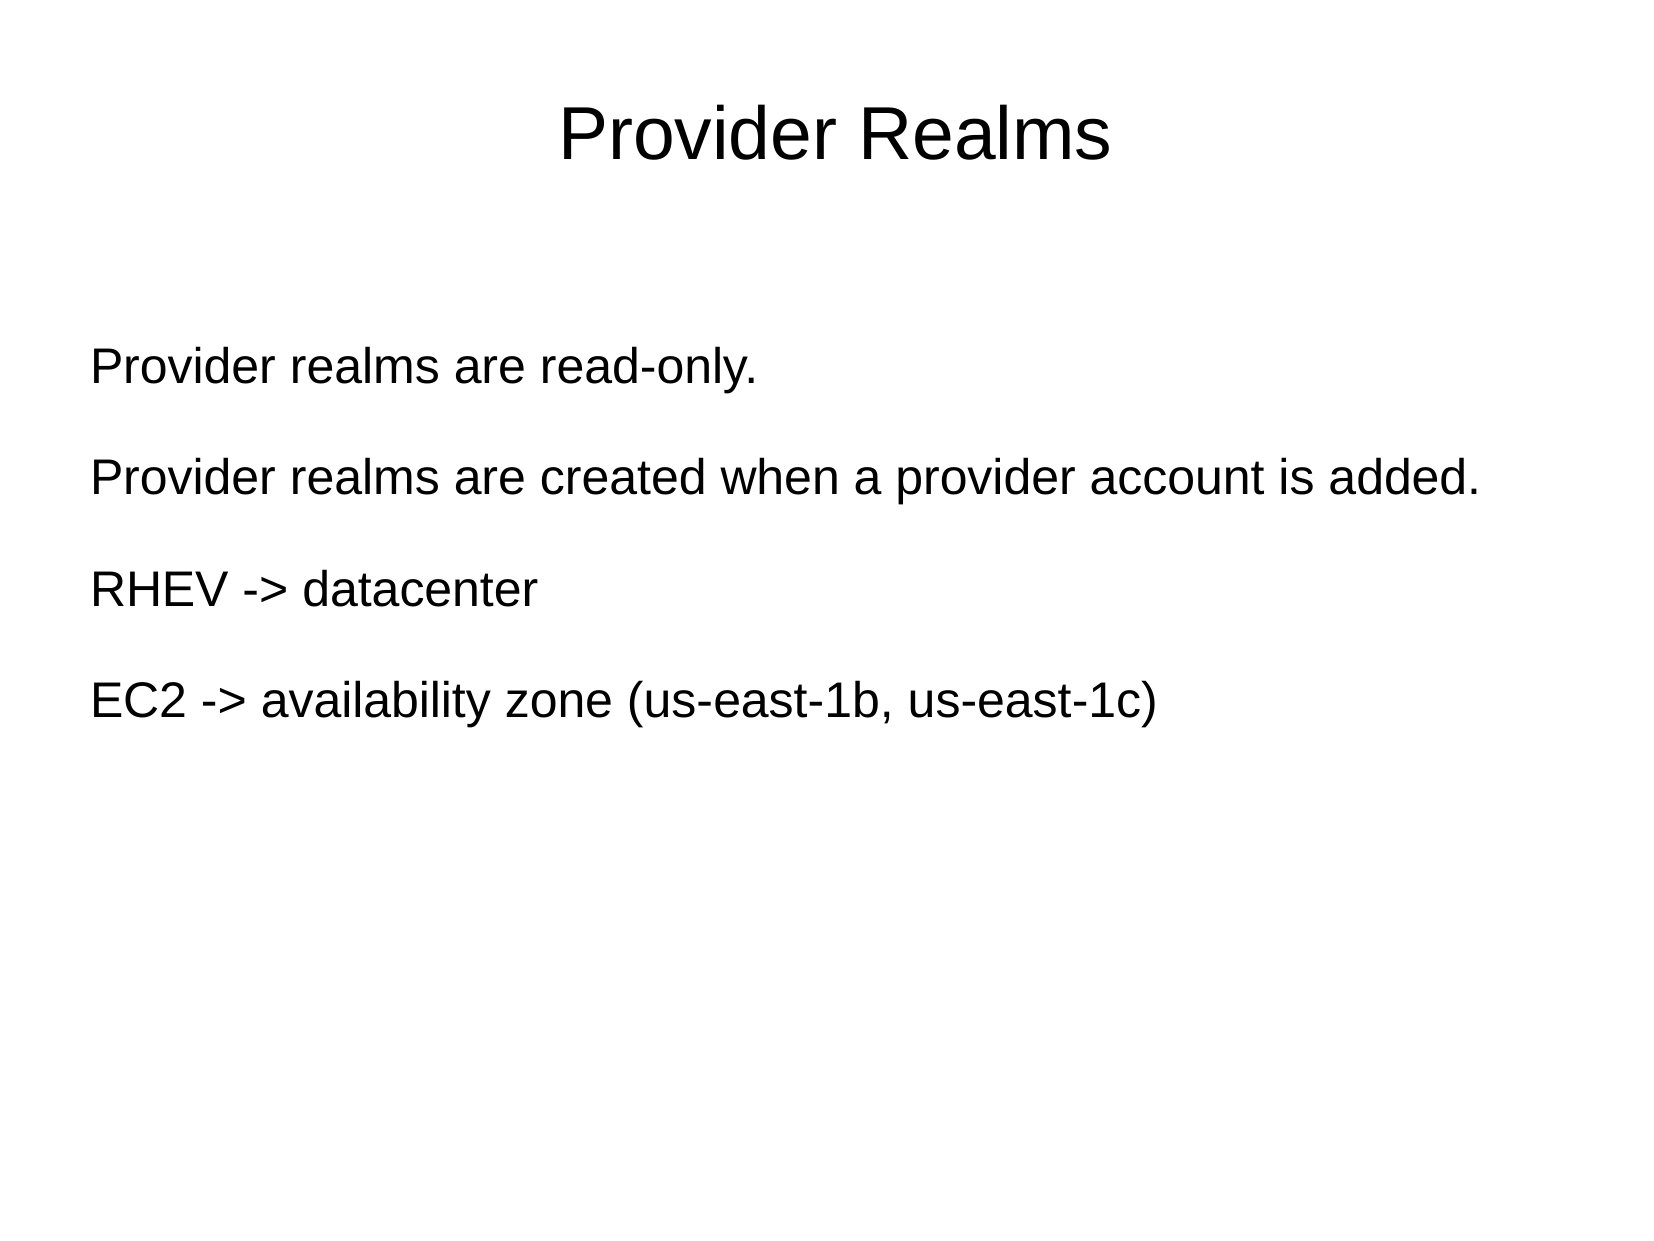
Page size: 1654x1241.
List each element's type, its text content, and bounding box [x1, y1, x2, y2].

subtitle Provider realms are read-only. Provider realms are created when a provider account is added. RHEV -> datacenter EC2 -> availability zone (us-east-1b, us-east-1c) [90, 312, 1651, 1033]
title Provider Realms [101, 30, 1591, 238]
